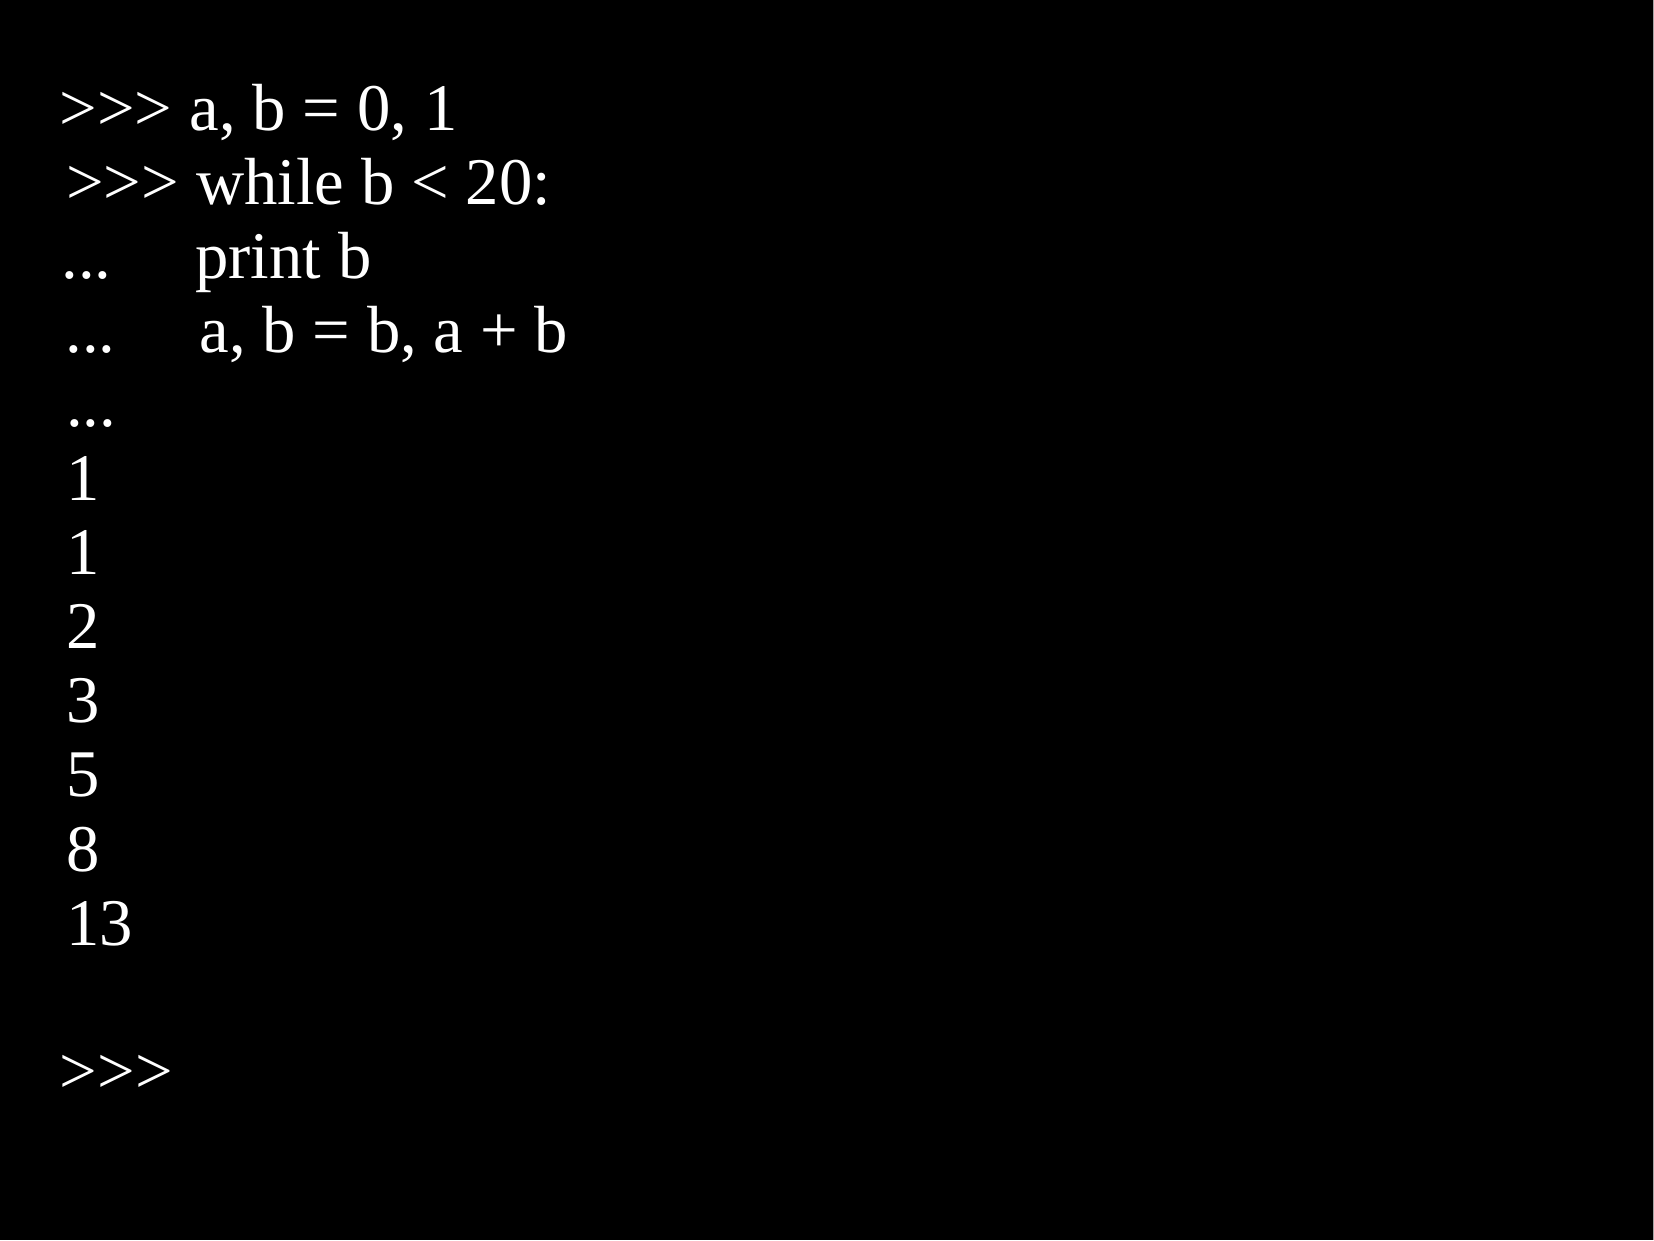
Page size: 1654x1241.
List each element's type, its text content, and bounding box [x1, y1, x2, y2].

subtitle >>> a, b = 0, 1 >>> while b < 20: ... print b ... a, b = b, a + b ... 1 1 2 3 5 8 13 >>> [59, 70, 1548, 1108]
